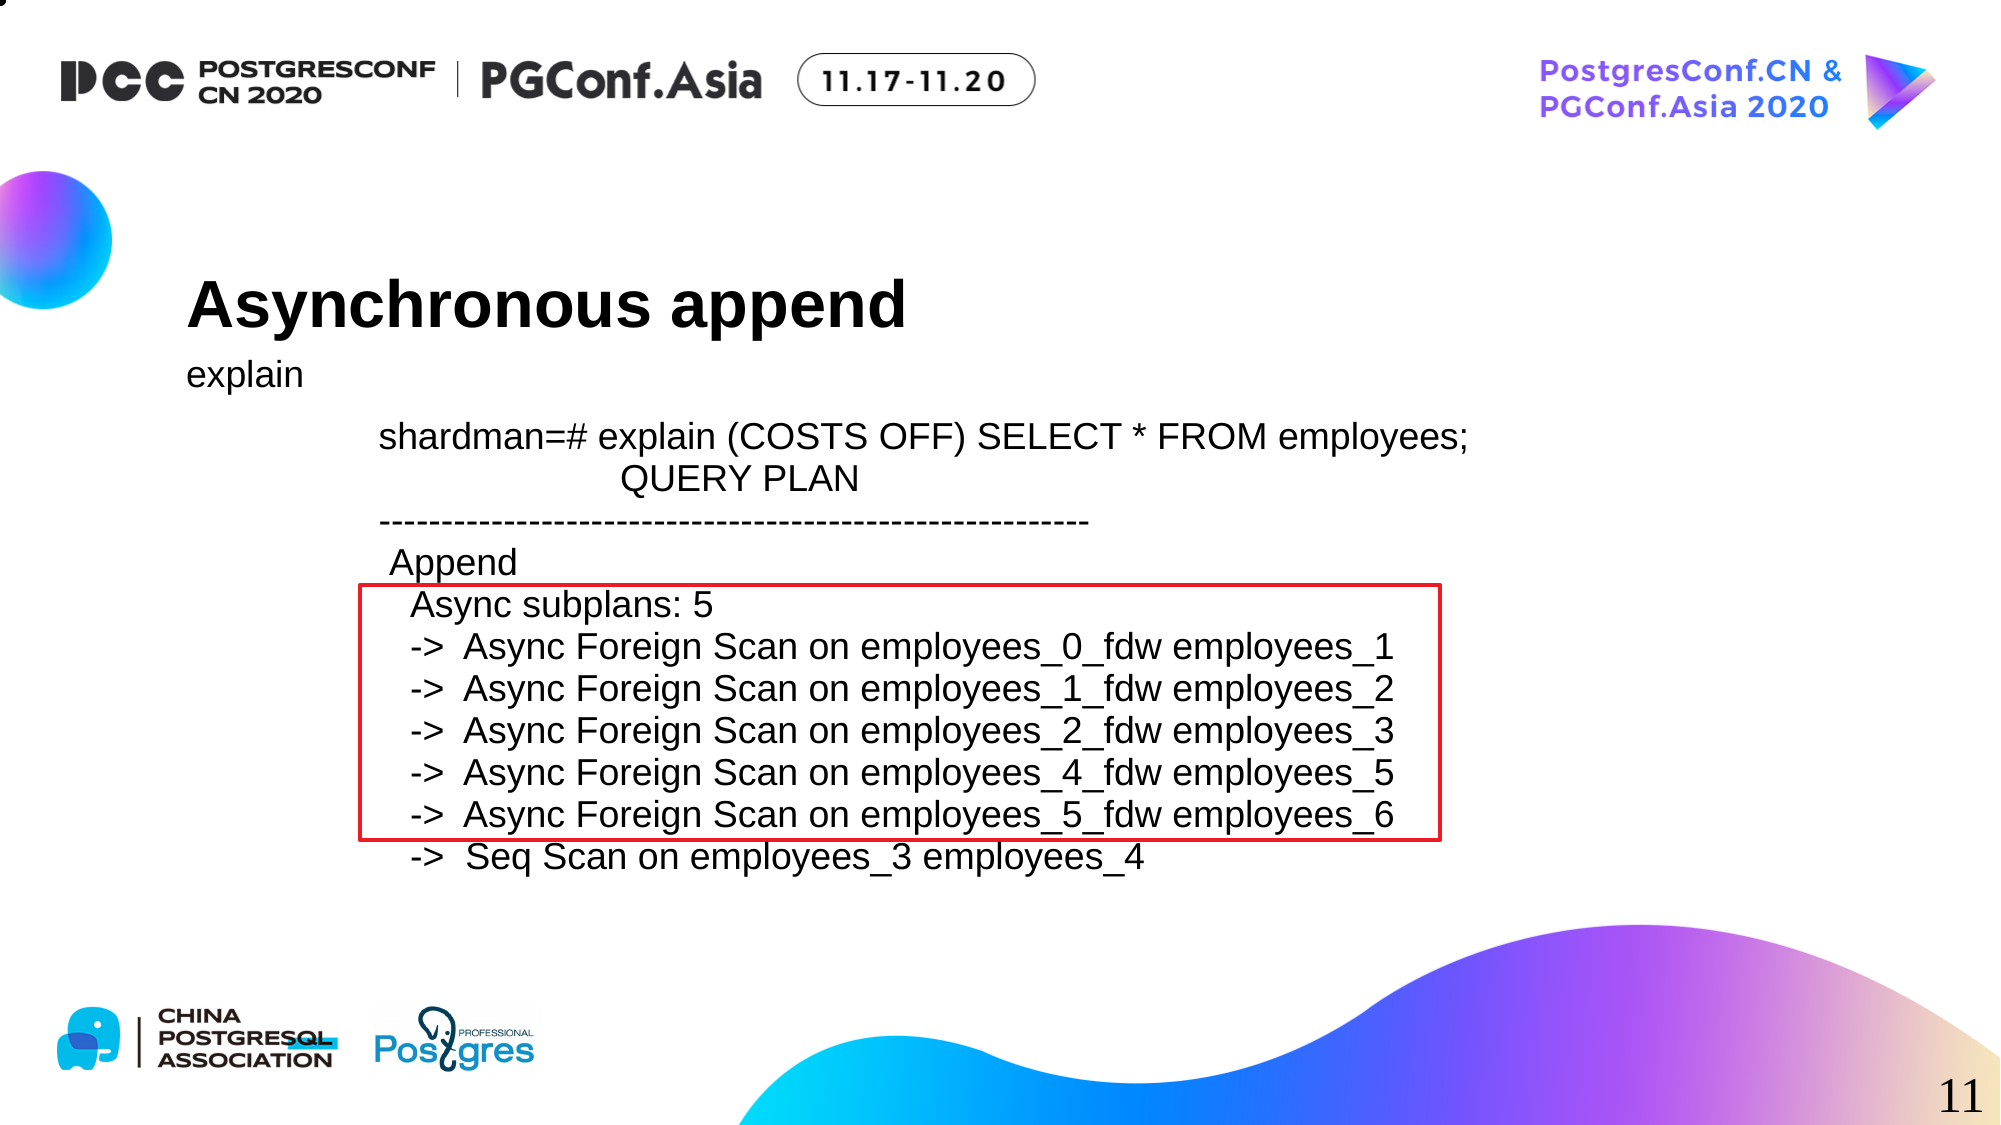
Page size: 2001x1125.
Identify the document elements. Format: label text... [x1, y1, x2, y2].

text_box Asynchronous append explain [171, 237, 1850, 402]
text_box shardman=# explain (COSTS OFF) SELECT * FROM employees; QUERY PLAN --------------------------------------------------------- Append Async subplans: 5 -> Async Foreign Scan on employees_0_fdw employees_1 -> Async Foreign Scan on employees_1_fdw employees_2 -> Async Foreign Scan on employees_2_fdw employees_3 -> Async Foreign Scan on employees_4_fdw employees_5 -> Async Foreign Scan on employees_5_fdw employees_6 -> Seq Scan on employees_3 employees_4 [363, 408, 1486, 886]
text_box <номер> [1883, 1054, 2000, 1125]
picture [0, 0, 2001, 1125]
